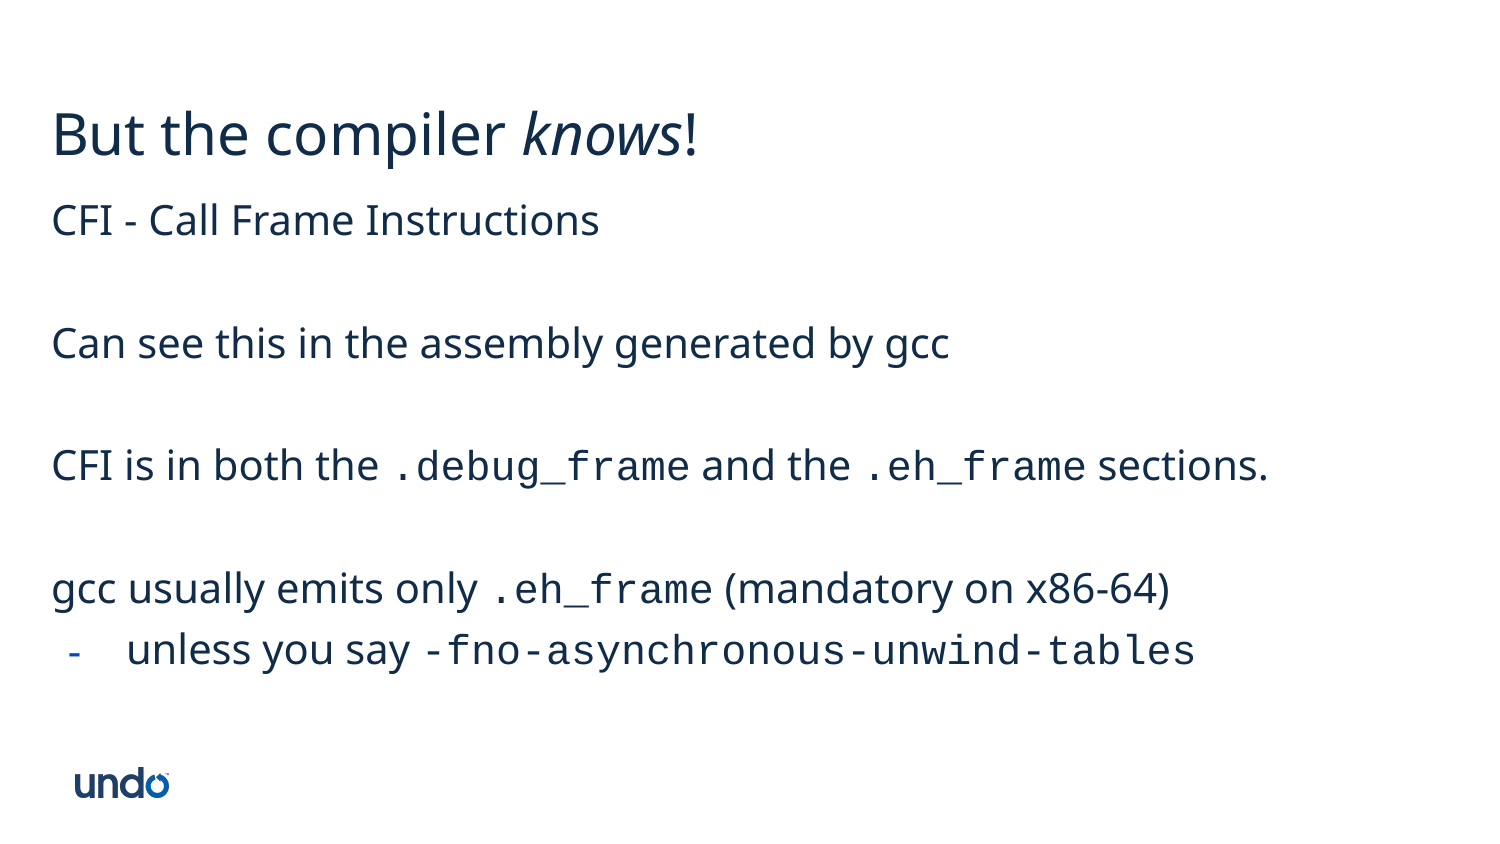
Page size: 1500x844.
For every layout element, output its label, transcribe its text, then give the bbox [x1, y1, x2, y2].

title But the compiler knows! [51, 72, 1449, 167]
list CFI - Call Frame Instructions Can see this in the assembly generated by gcc CFI is in both the .debug_frame and the .eh_frame sections. gcc usually emits only .eh_frame (mandatory on x86-64) unless you say -fno-asynchronous-unwind-tables [51, 189, 1449, 750]
picture [75, 767, 169, 798]
